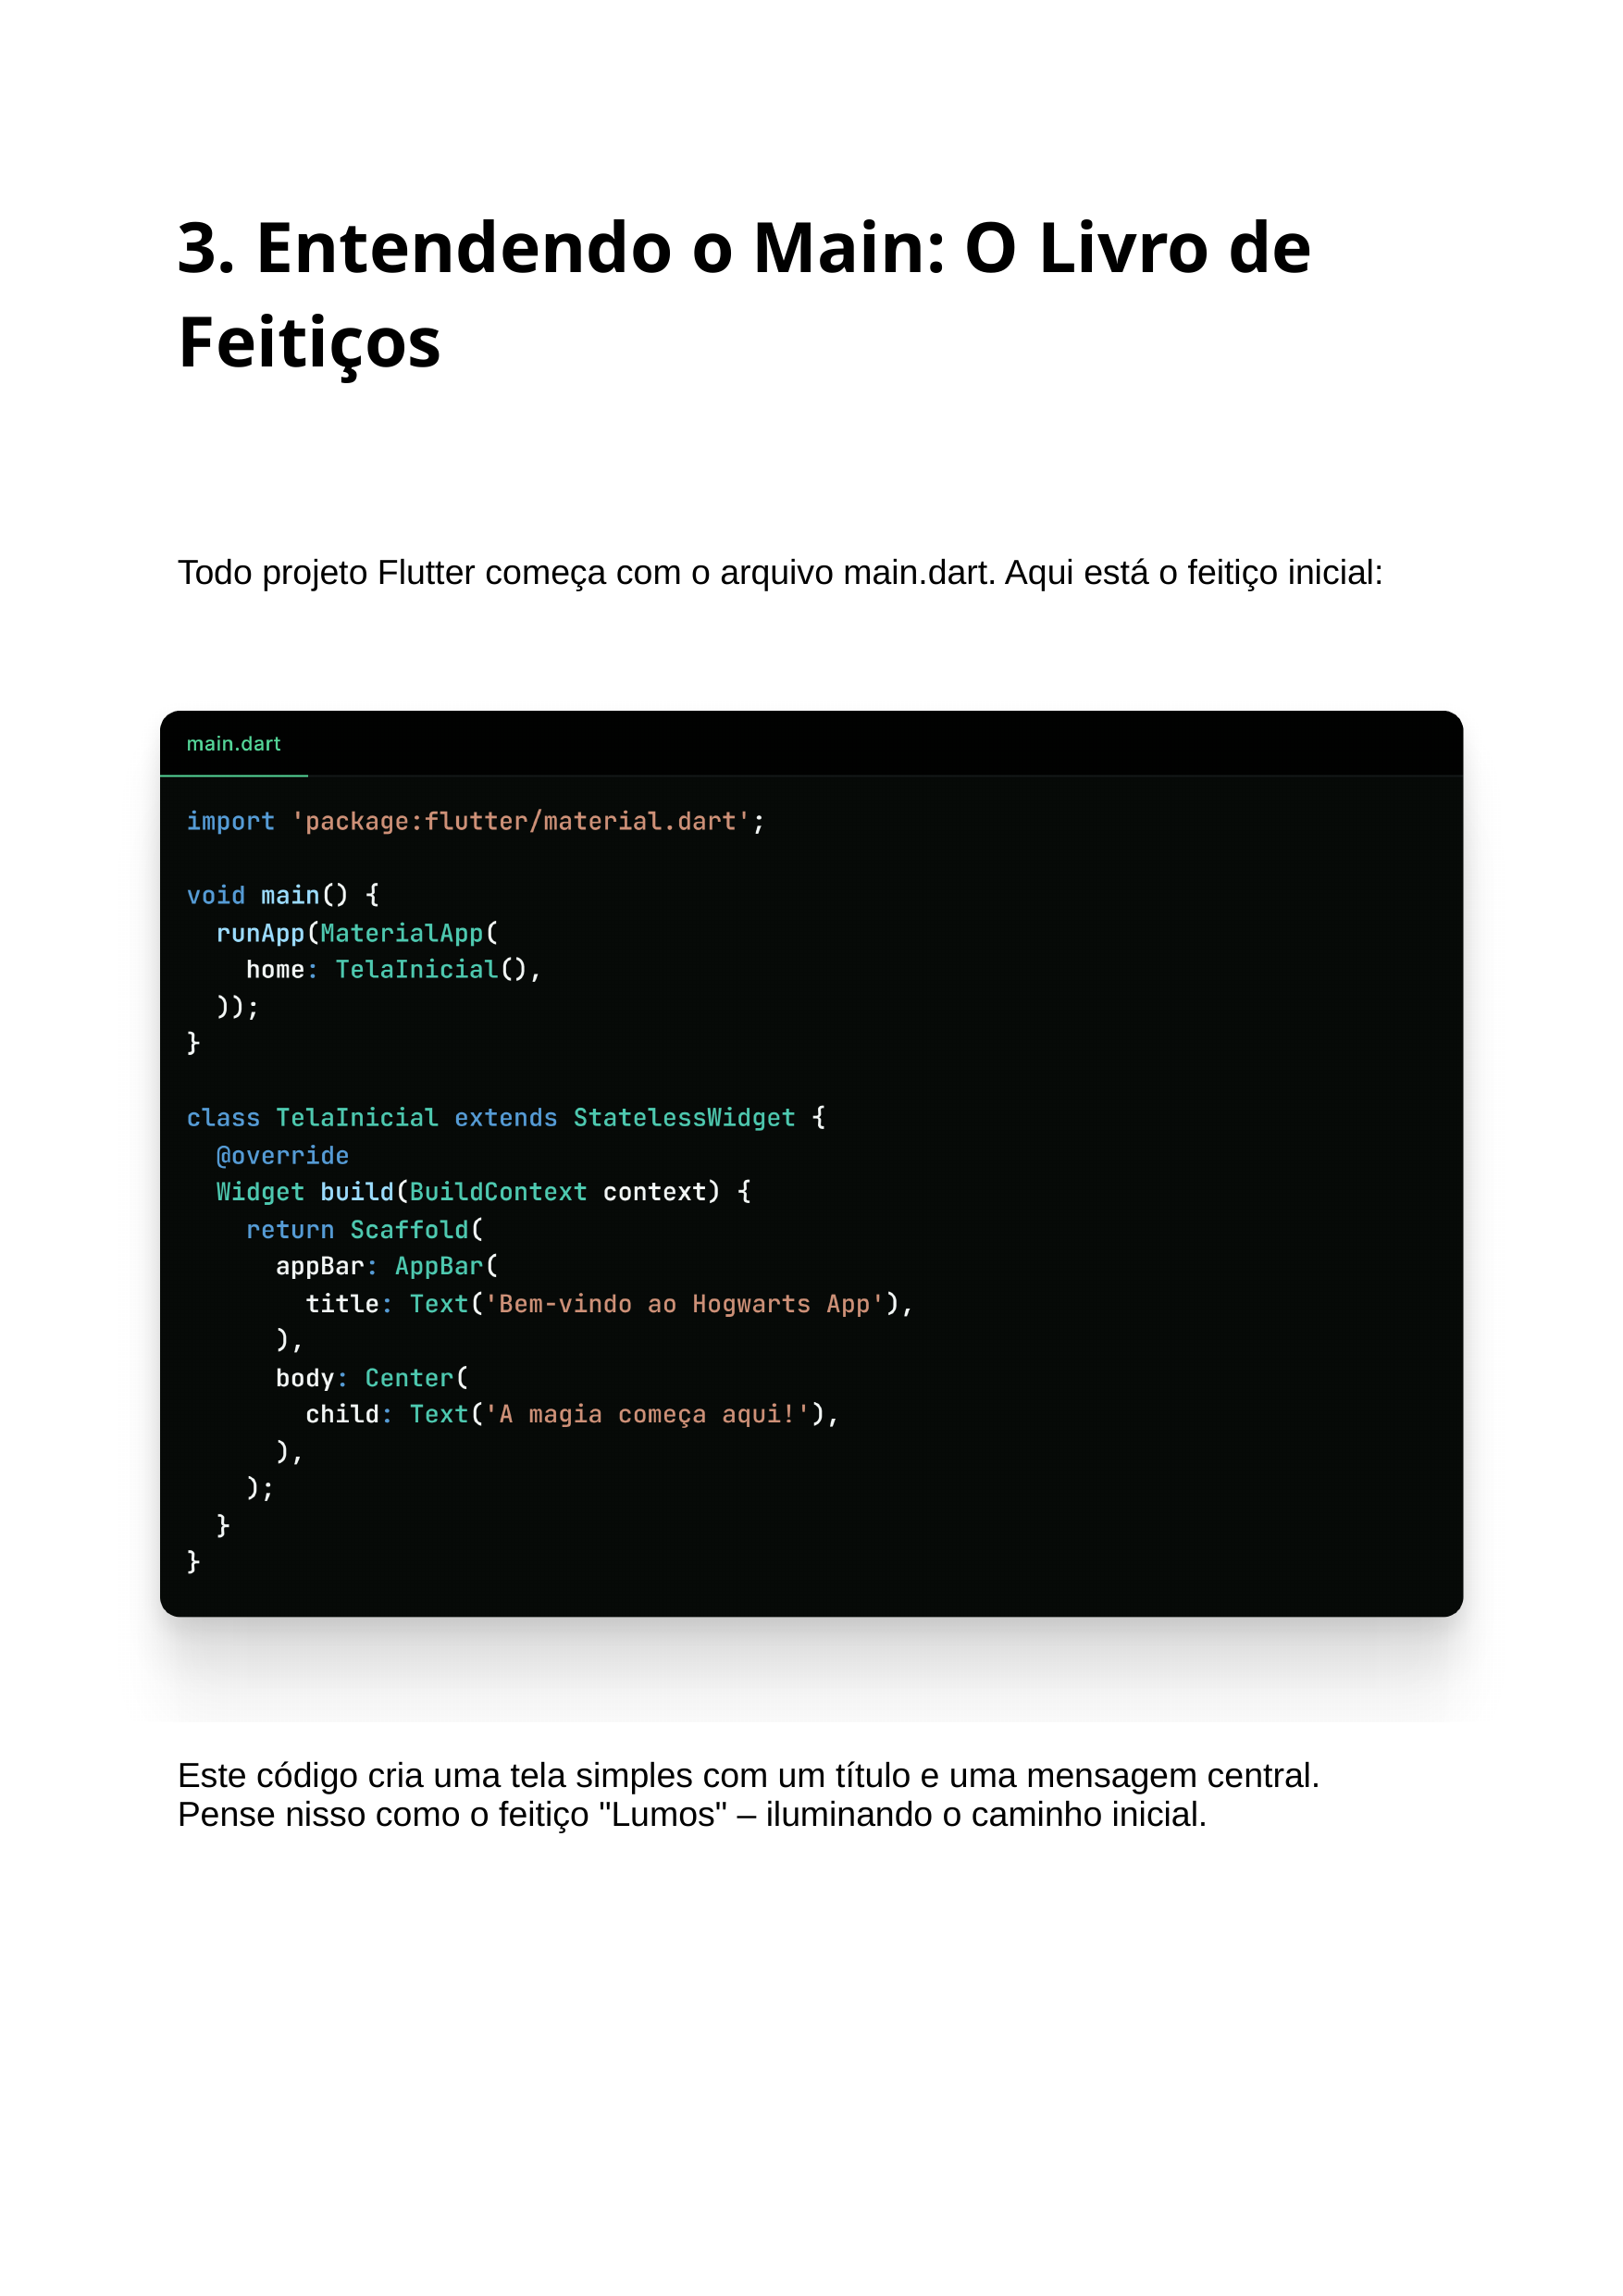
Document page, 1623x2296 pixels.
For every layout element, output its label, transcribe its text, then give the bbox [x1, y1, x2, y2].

text_box Todo projeto Flutter começa com o arquivo main.dart. Aqui está o feitiço inicial: [164, 546, 1421, 605]
text_box Este código cria uma tela simples com um título e uma mensagem central. Pense nisso como o feitiço "Lumos" – iluminando o caminho inicial. [164, 1748, 1421, 2014]
text_box 3. Entendendo o Main: O Livro de Feitiços [164, 191, 1495, 467]
picture [55, 605, 1568, 1722]
